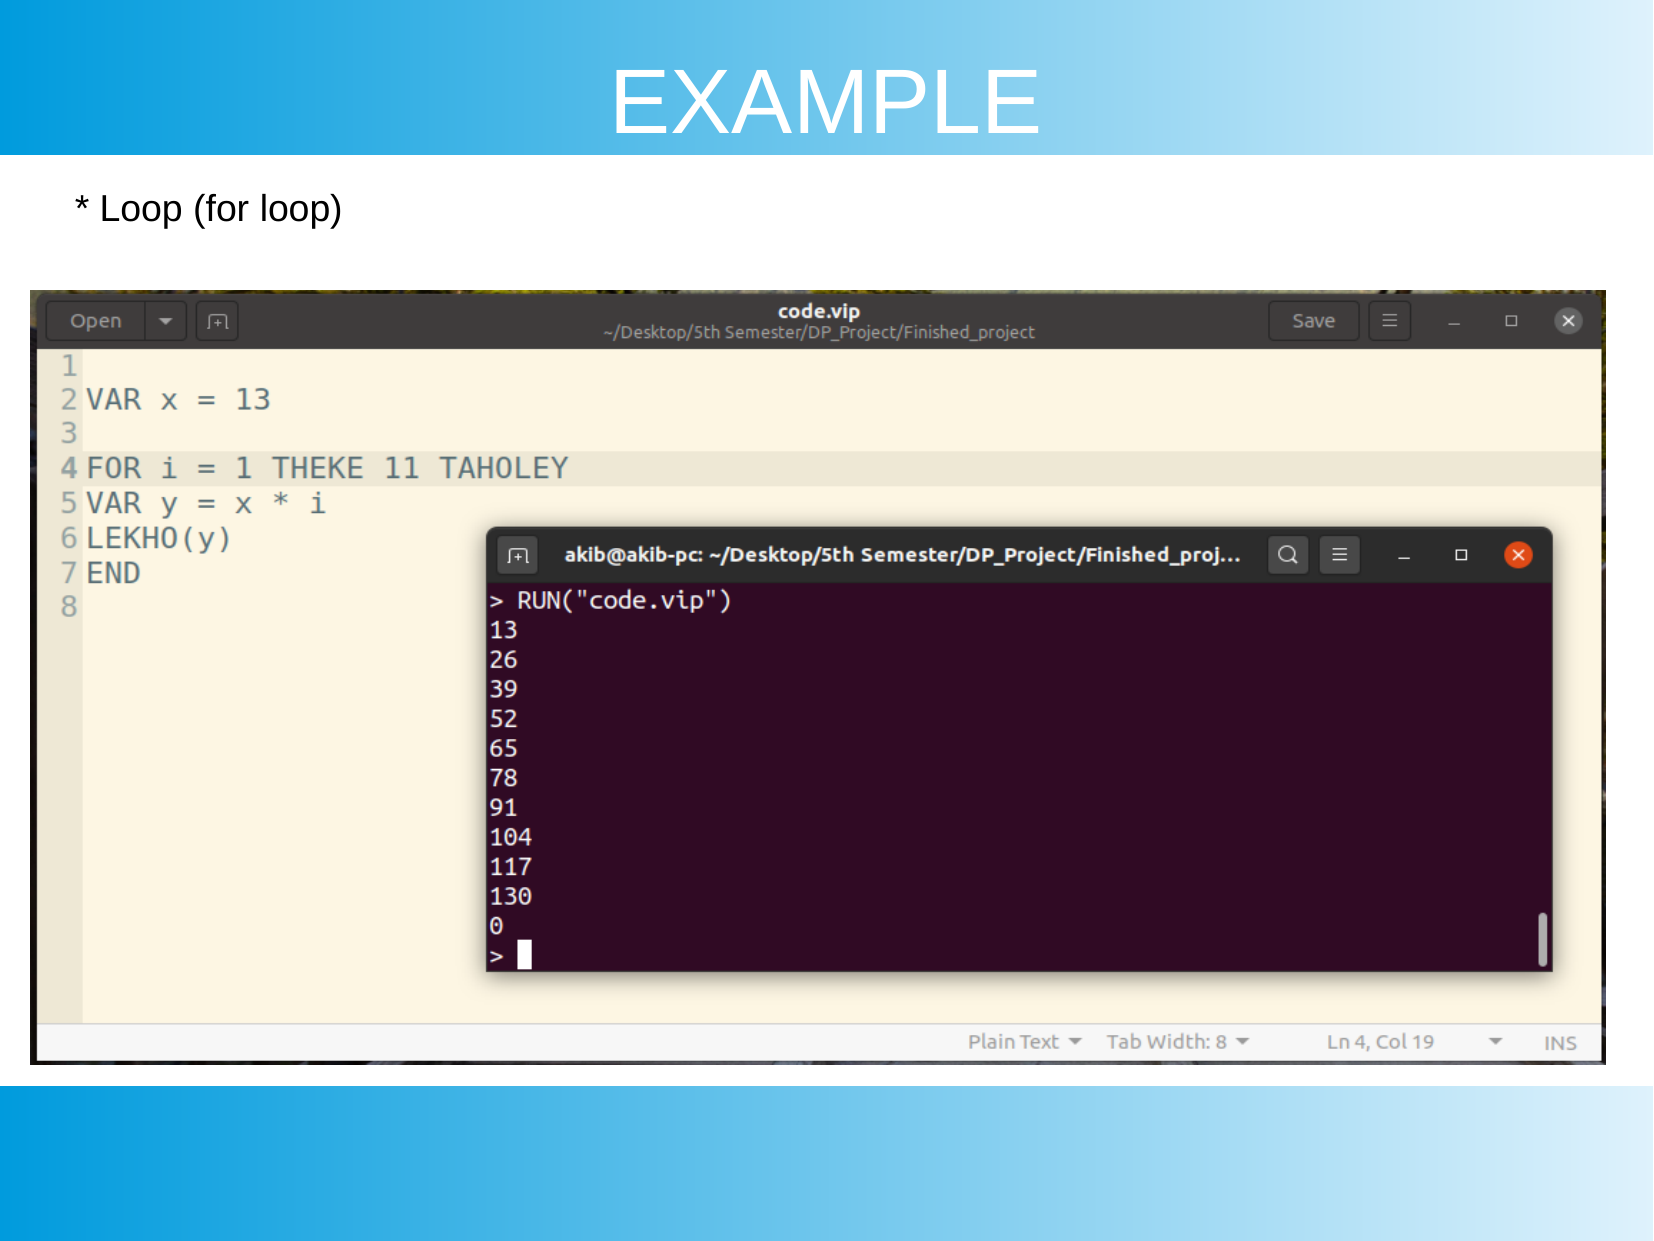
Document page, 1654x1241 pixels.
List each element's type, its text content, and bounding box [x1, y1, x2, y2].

text_box * Loop (for loop) [60, 180, 1186, 237]
title EXAMPLE [82, 49, 1571, 155]
picture [30, 290, 1606, 1066]
